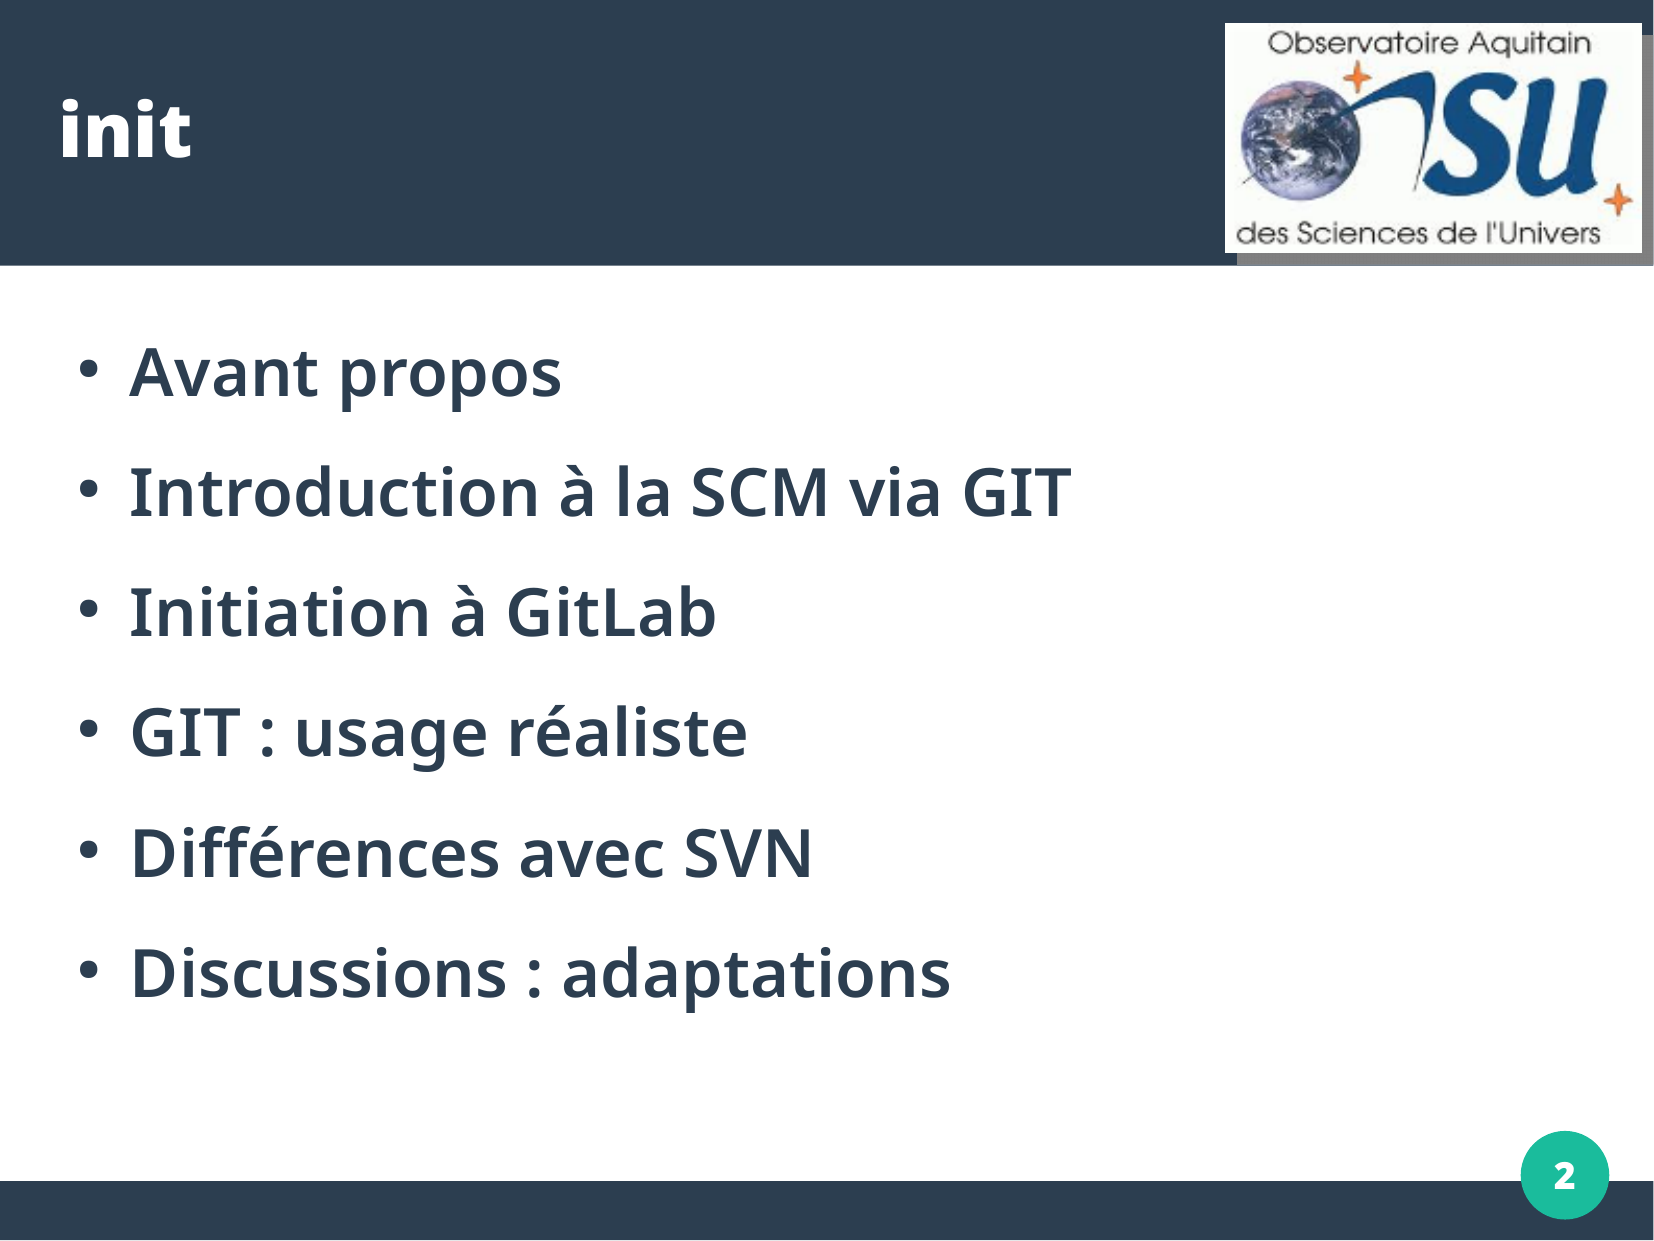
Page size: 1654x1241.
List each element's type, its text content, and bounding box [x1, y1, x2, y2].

picture [1225, 23, 1642, 253]
list Avant propos Introduction à la SCM via GIT Initiation à GitLab GIT : usage réaliste Différences avec SVN Discussions : adaptations [59, 324, 1595, 1152]
title init [59, 49, 1595, 207]
